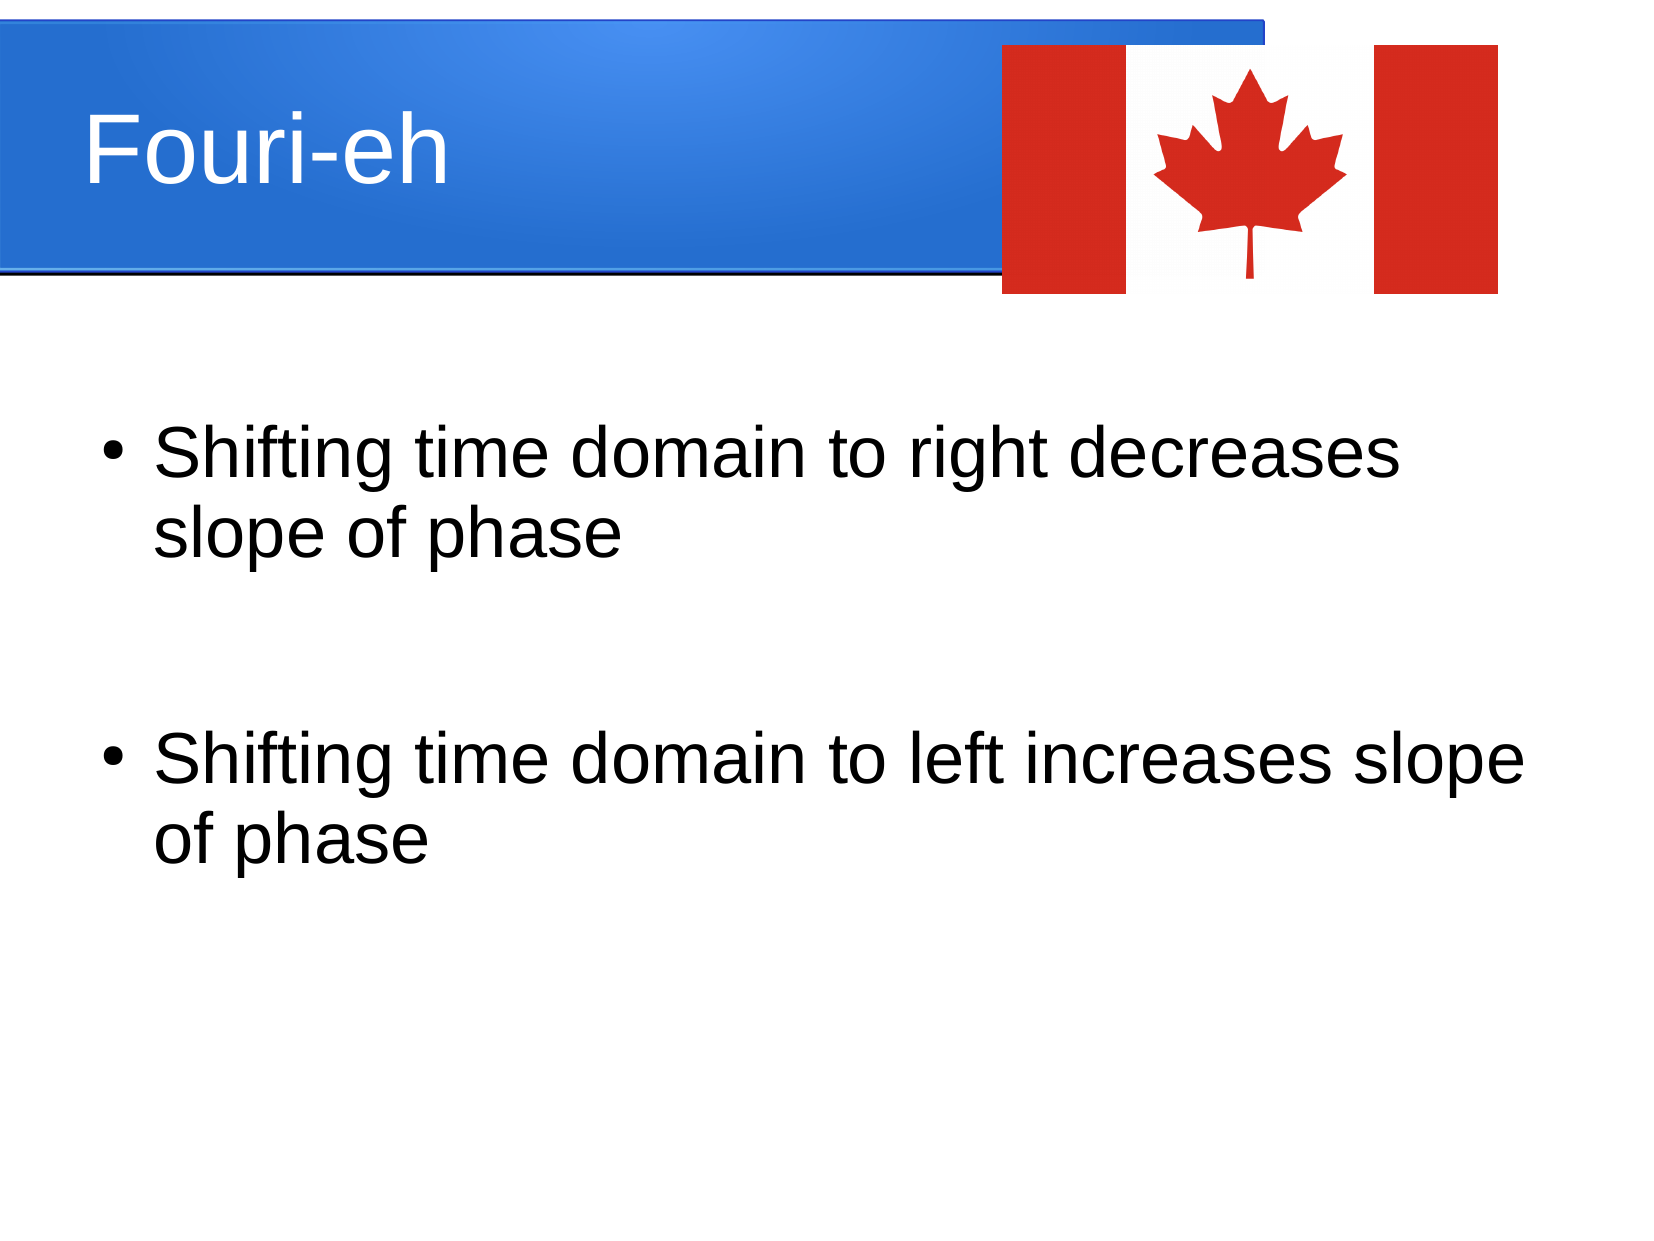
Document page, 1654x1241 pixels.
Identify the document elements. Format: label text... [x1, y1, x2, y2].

title Fouri-eh [82, 47, 1002, 252]
picture [1002, 45, 1498, 294]
list Shifting time domain to right decreases slope of phase Shifting time domain to left increases slope of phase [82, 299, 1571, 1019]
